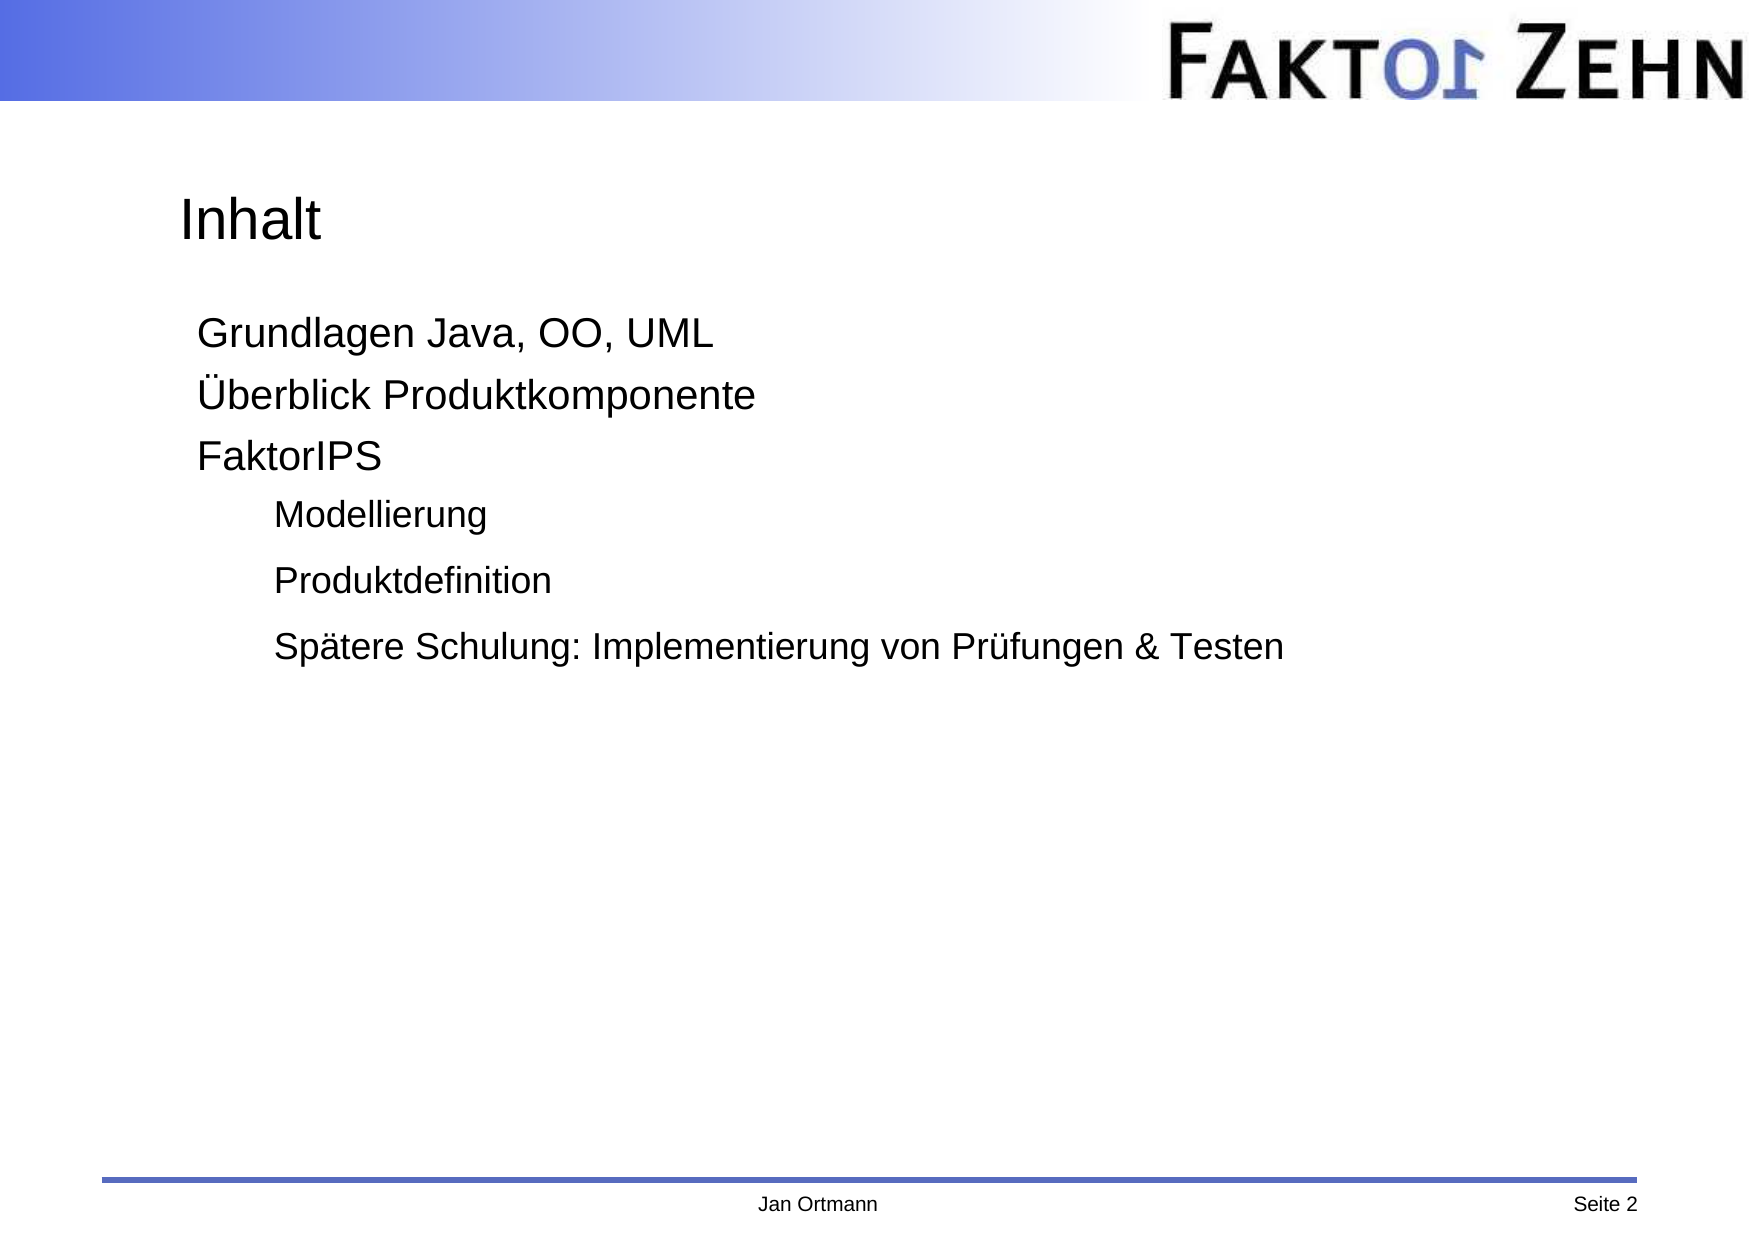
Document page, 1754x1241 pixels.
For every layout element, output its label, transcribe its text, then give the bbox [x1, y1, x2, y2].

title Inhalt [179, 142, 1576, 296]
list Grundlagen Java, OO, UML Überblick Produktkomponente FaktorIPS Modellierung Produktdefinition Spätere Schulung: Implementierung von Prüfungen & Testen [179, 310, 1576, 1078]
picture [1162, 7, 1752, 100]
